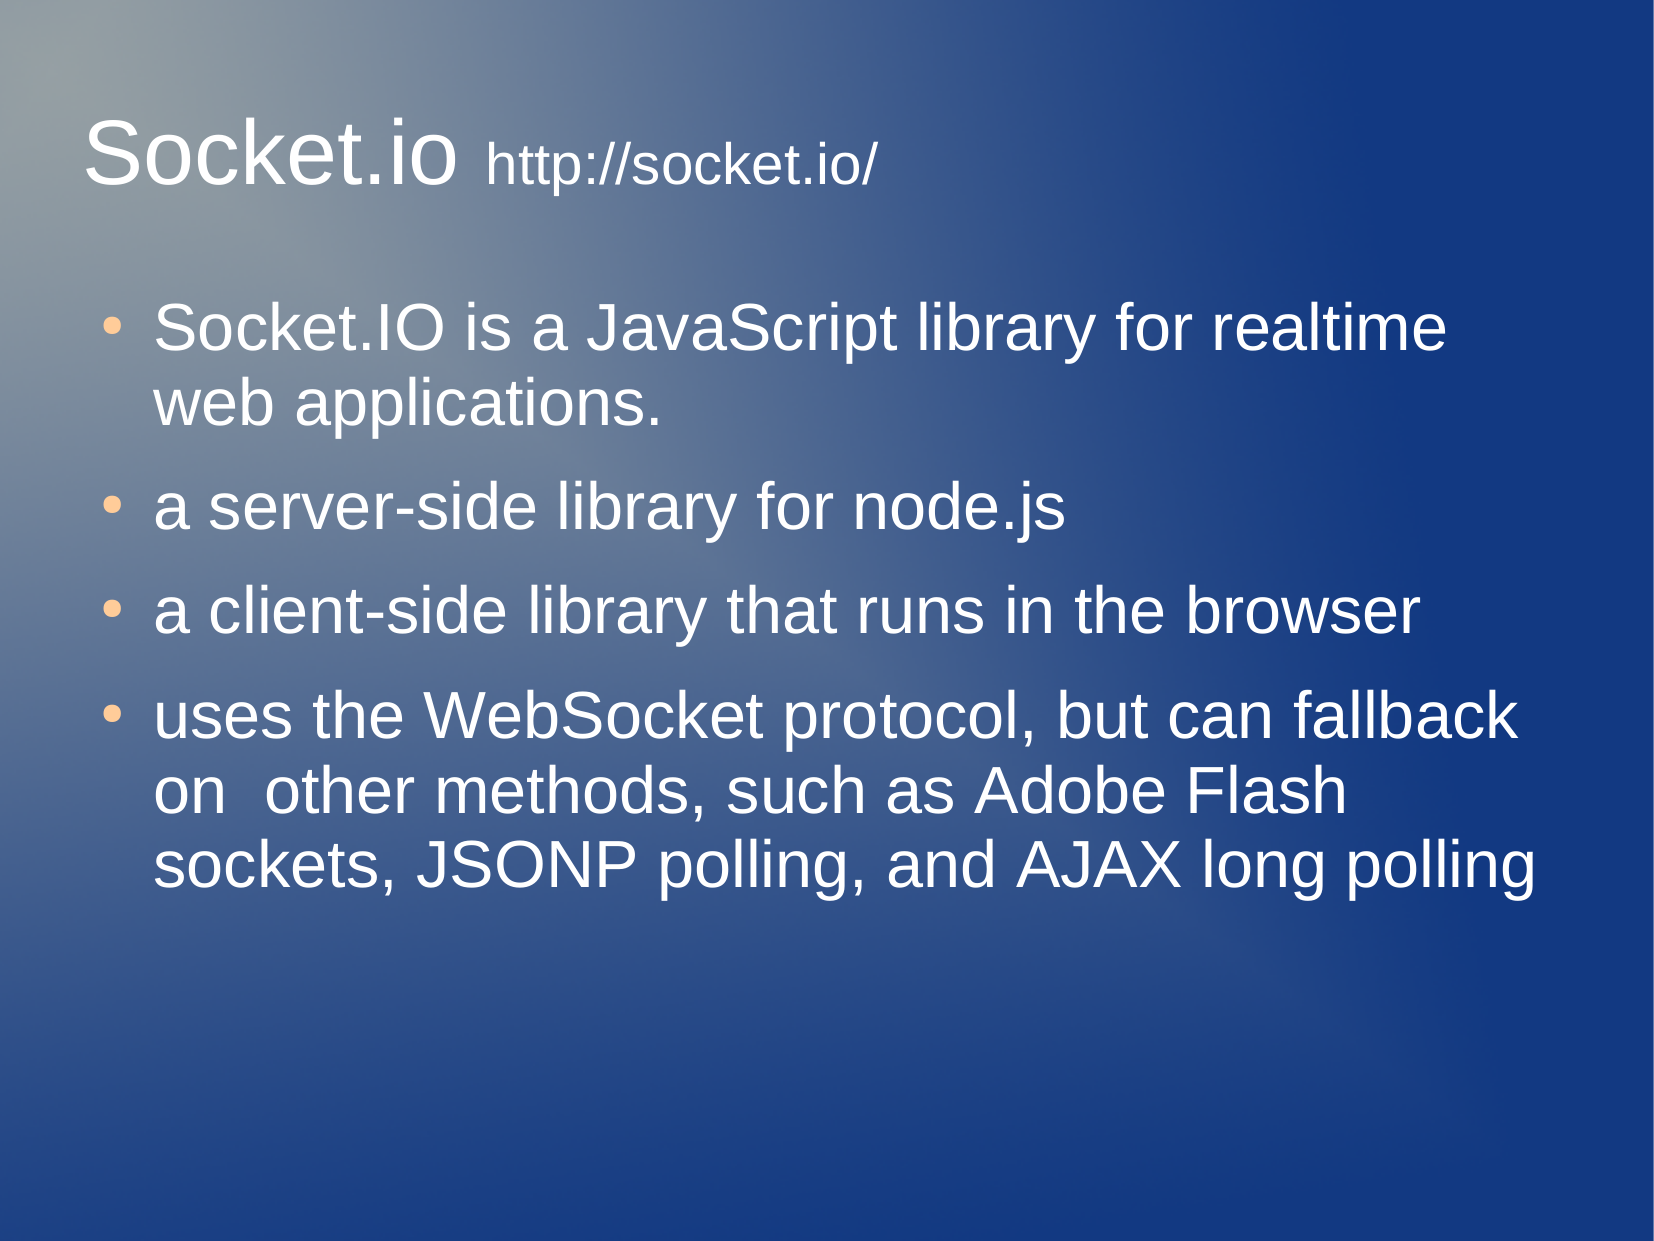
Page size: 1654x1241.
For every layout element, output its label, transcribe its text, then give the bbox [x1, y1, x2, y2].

picture [0, 0, 1654, 1241]
title Socket.io http://socket.io/ [82, 56, 1571, 250]
list Socket.IO is a JavaScript library for realtime web applications. a server-side library for node.js a client-side library that runs in the browser uses the WebSocket protocol, but can fallback on other methods, such as Adobe Flash sockets, JSONP polling, and AJAX long polling [82, 290, 1571, 1094]
